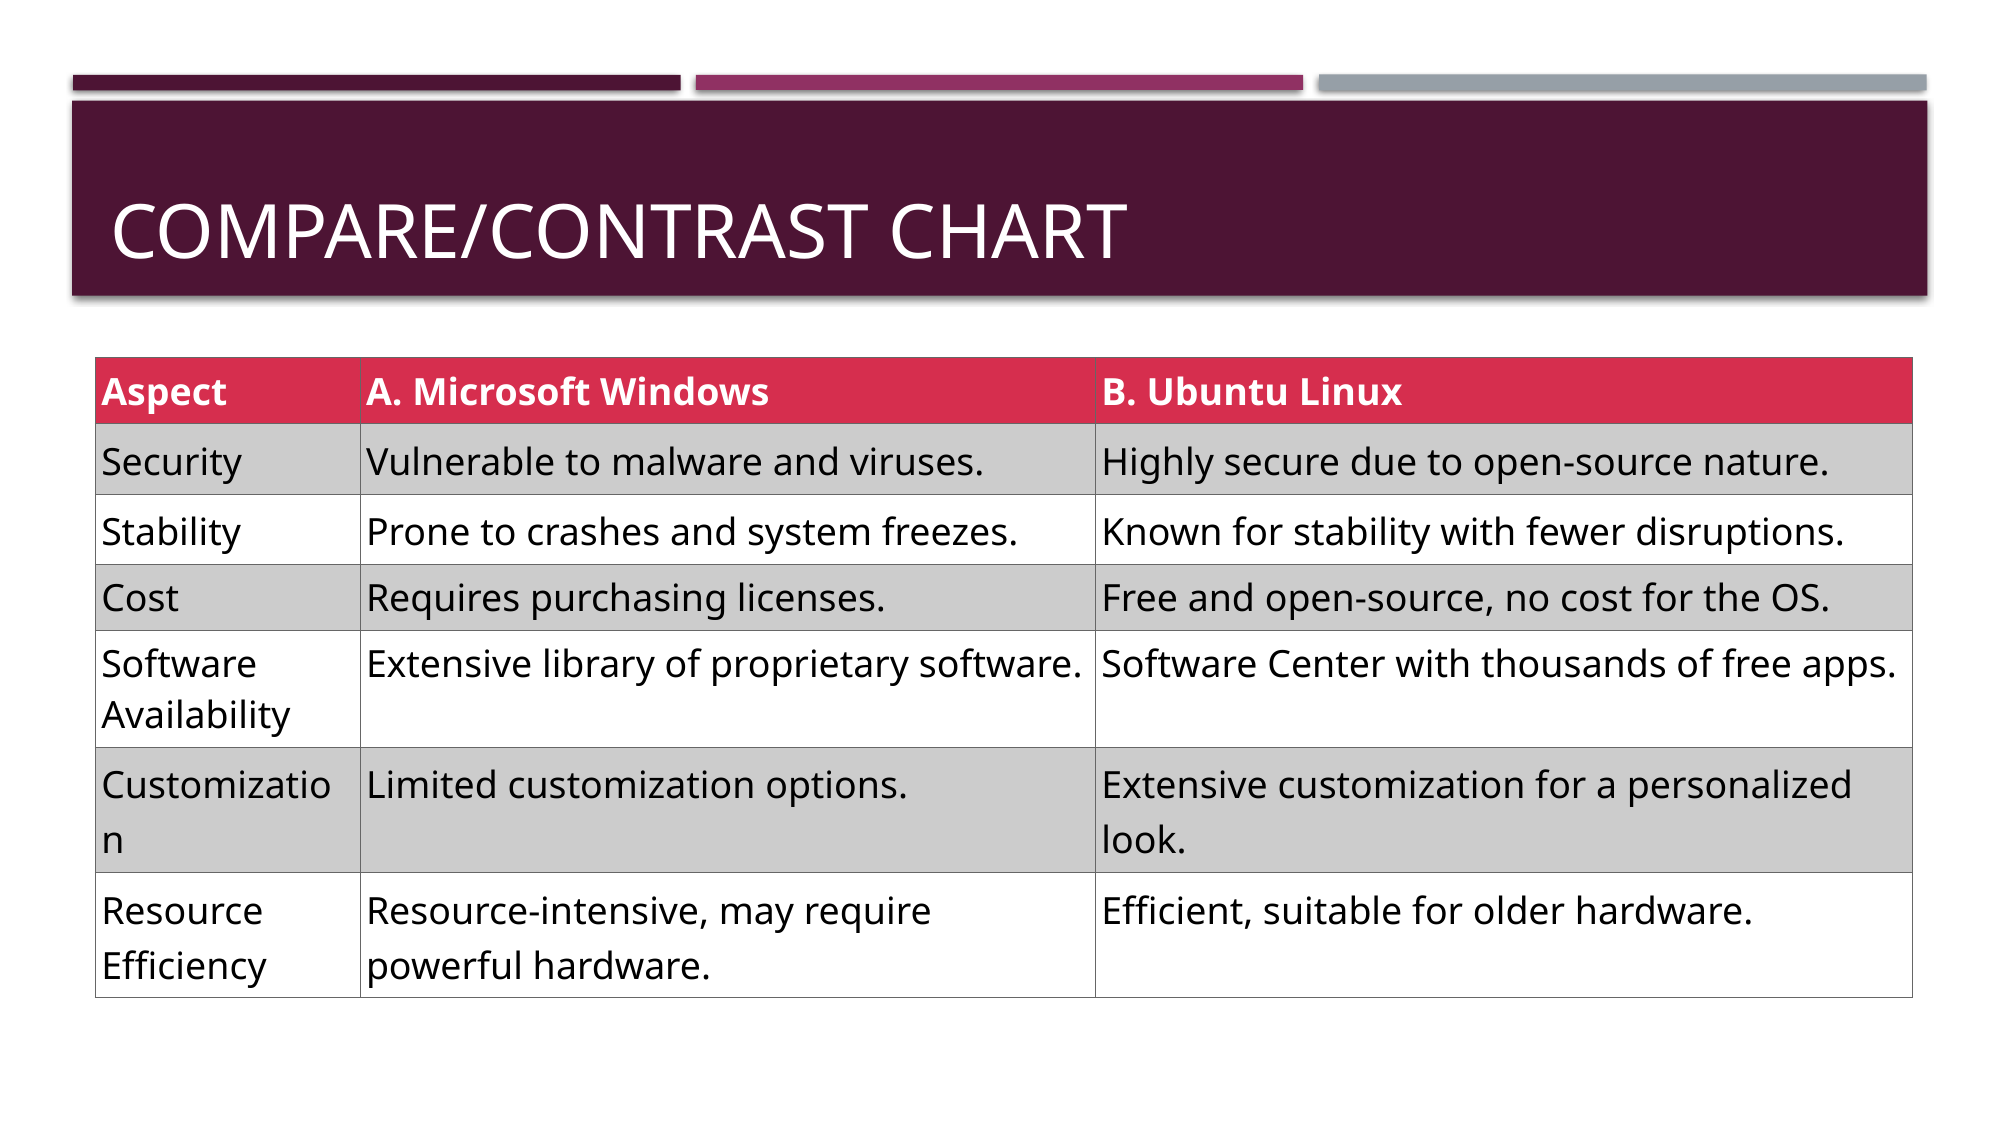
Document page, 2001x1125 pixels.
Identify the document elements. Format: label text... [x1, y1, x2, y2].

table_cell Extensive customization for a personalized look. [1096, 748, 1912, 872]
table_cell Customization [96, 748, 360, 872]
table_cell Security [96, 424, 360, 494]
table_cell Extensive library of proprietary software. [361, 631, 1095, 747]
title Compare/contrast chart [95, 115, 1905, 282]
table_cell Software Center with thousands of free apps. [1096, 631, 1912, 747]
table_cell Requires purchasing licenses. [361, 565, 1095, 630]
table_cell Software Availability [96, 631, 360, 747]
table_header A. Microsoft Windows [361, 358, 1095, 423]
table_cell Limited customization options. [361, 748, 1095, 872]
table_cell Stability [96, 495, 360, 564]
table_header Aspect [96, 358, 360, 423]
table_cell Vulnerable to malware and viruses. [361, 424, 1095, 494]
table_cell Cost [96, 565, 360, 630]
table_cell Efficient, suitable for older hardware. [1096, 873, 1912, 997]
table_cell Free and open-source, no cost for the OS. [1096, 565, 1912, 630]
table_cell Known for stability with fewer disruptions. [1096, 495, 1912, 564]
table_cell Prone to crashes and system freezes. [361, 495, 1095, 564]
table_cell Highly secure due to open-source nature. [1096, 424, 1912, 494]
table_cell Resource Efficiency [96, 873, 360, 997]
table_header B. Ubuntu Linux [1096, 358, 1912, 423]
table_cell Resource-intensive, may require powerful hardware. [361, 873, 1095, 997]
